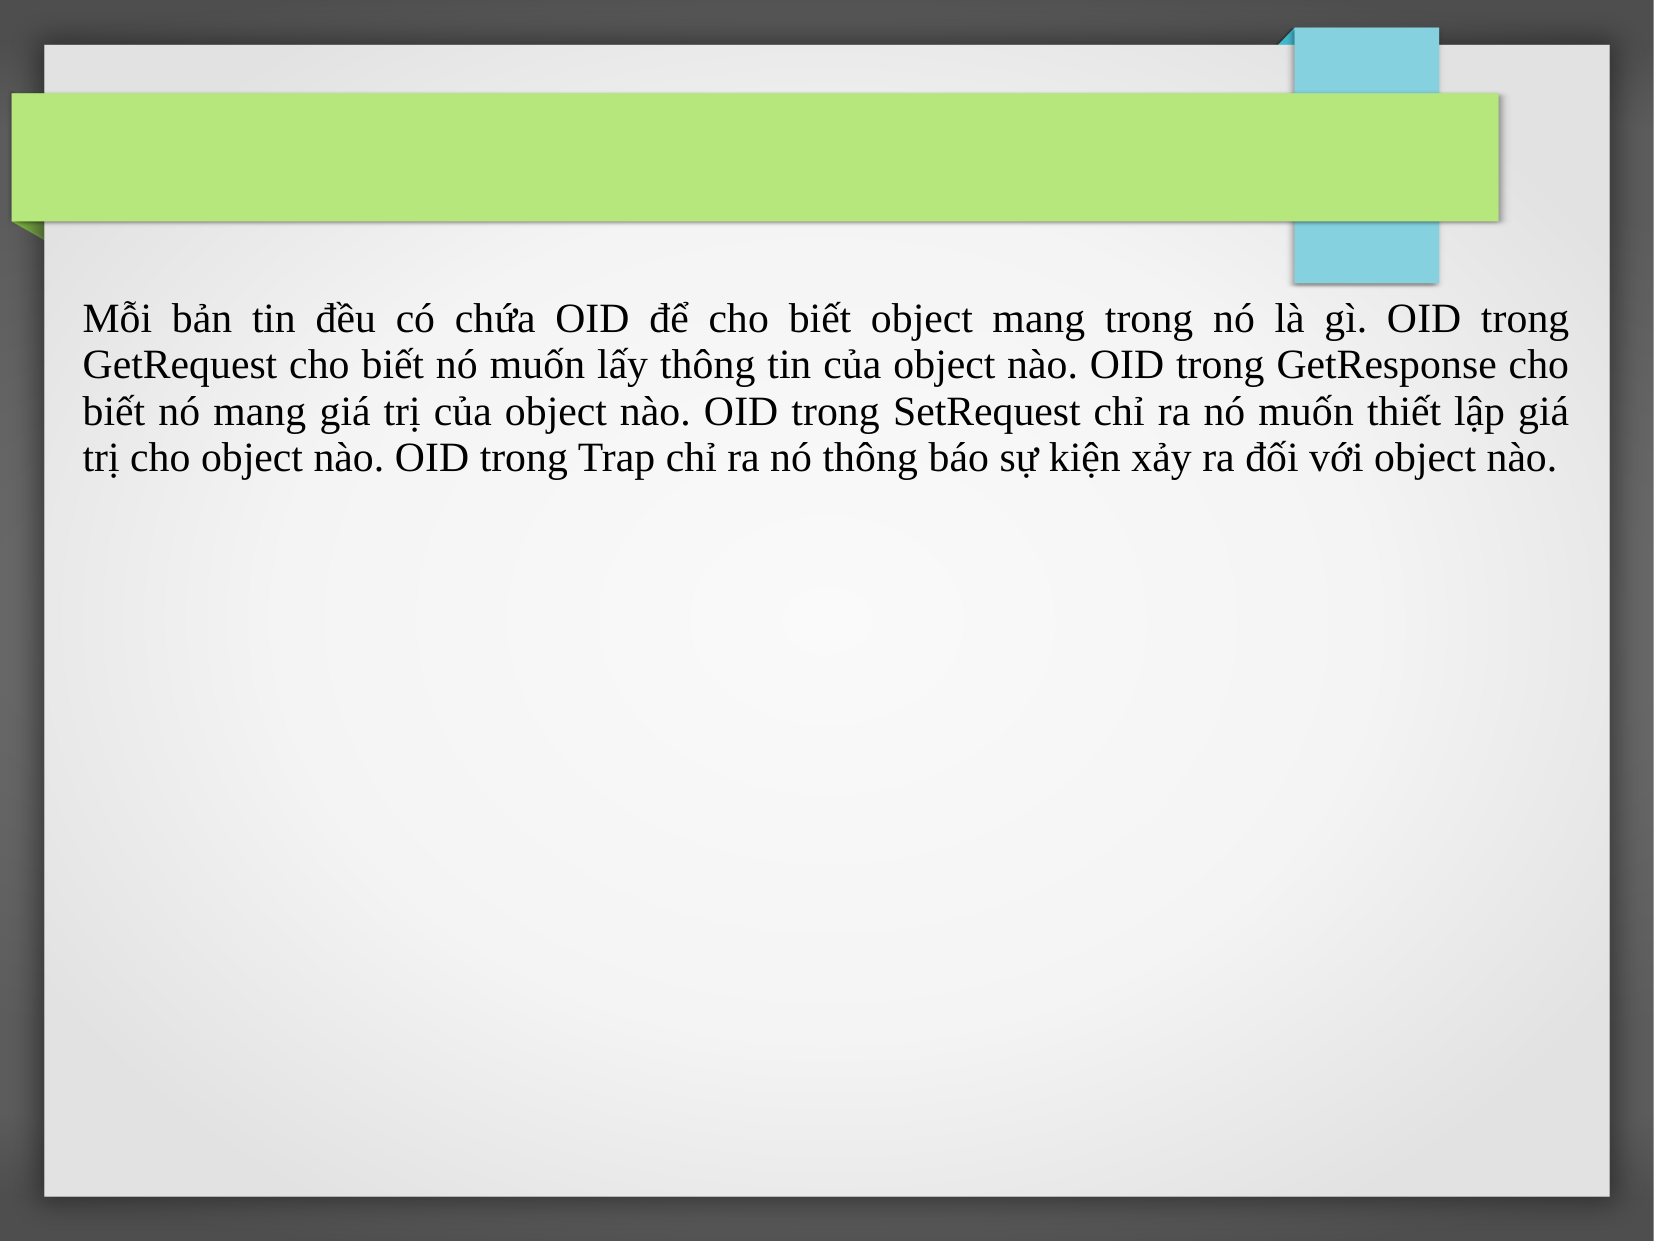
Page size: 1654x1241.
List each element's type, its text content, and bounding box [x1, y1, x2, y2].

picture [0, 0, 1654, 1241]
list Mỗi bản tin đều có chứa OID để cho biết object mang trong nó là gì. OID trong GetRequest cho biết nó muốn lấy thông tin của object nào. OID trong GetResponse cho biết nó mang giá trị của object nào. OID trong SetRequest chỉ ra nó muốn thiết lập giá trị cho object nào. OID trong Trap chỉ ra nó thông báo sự kiện xảy ra đối với object nào. [82, 295, 1571, 1015]
